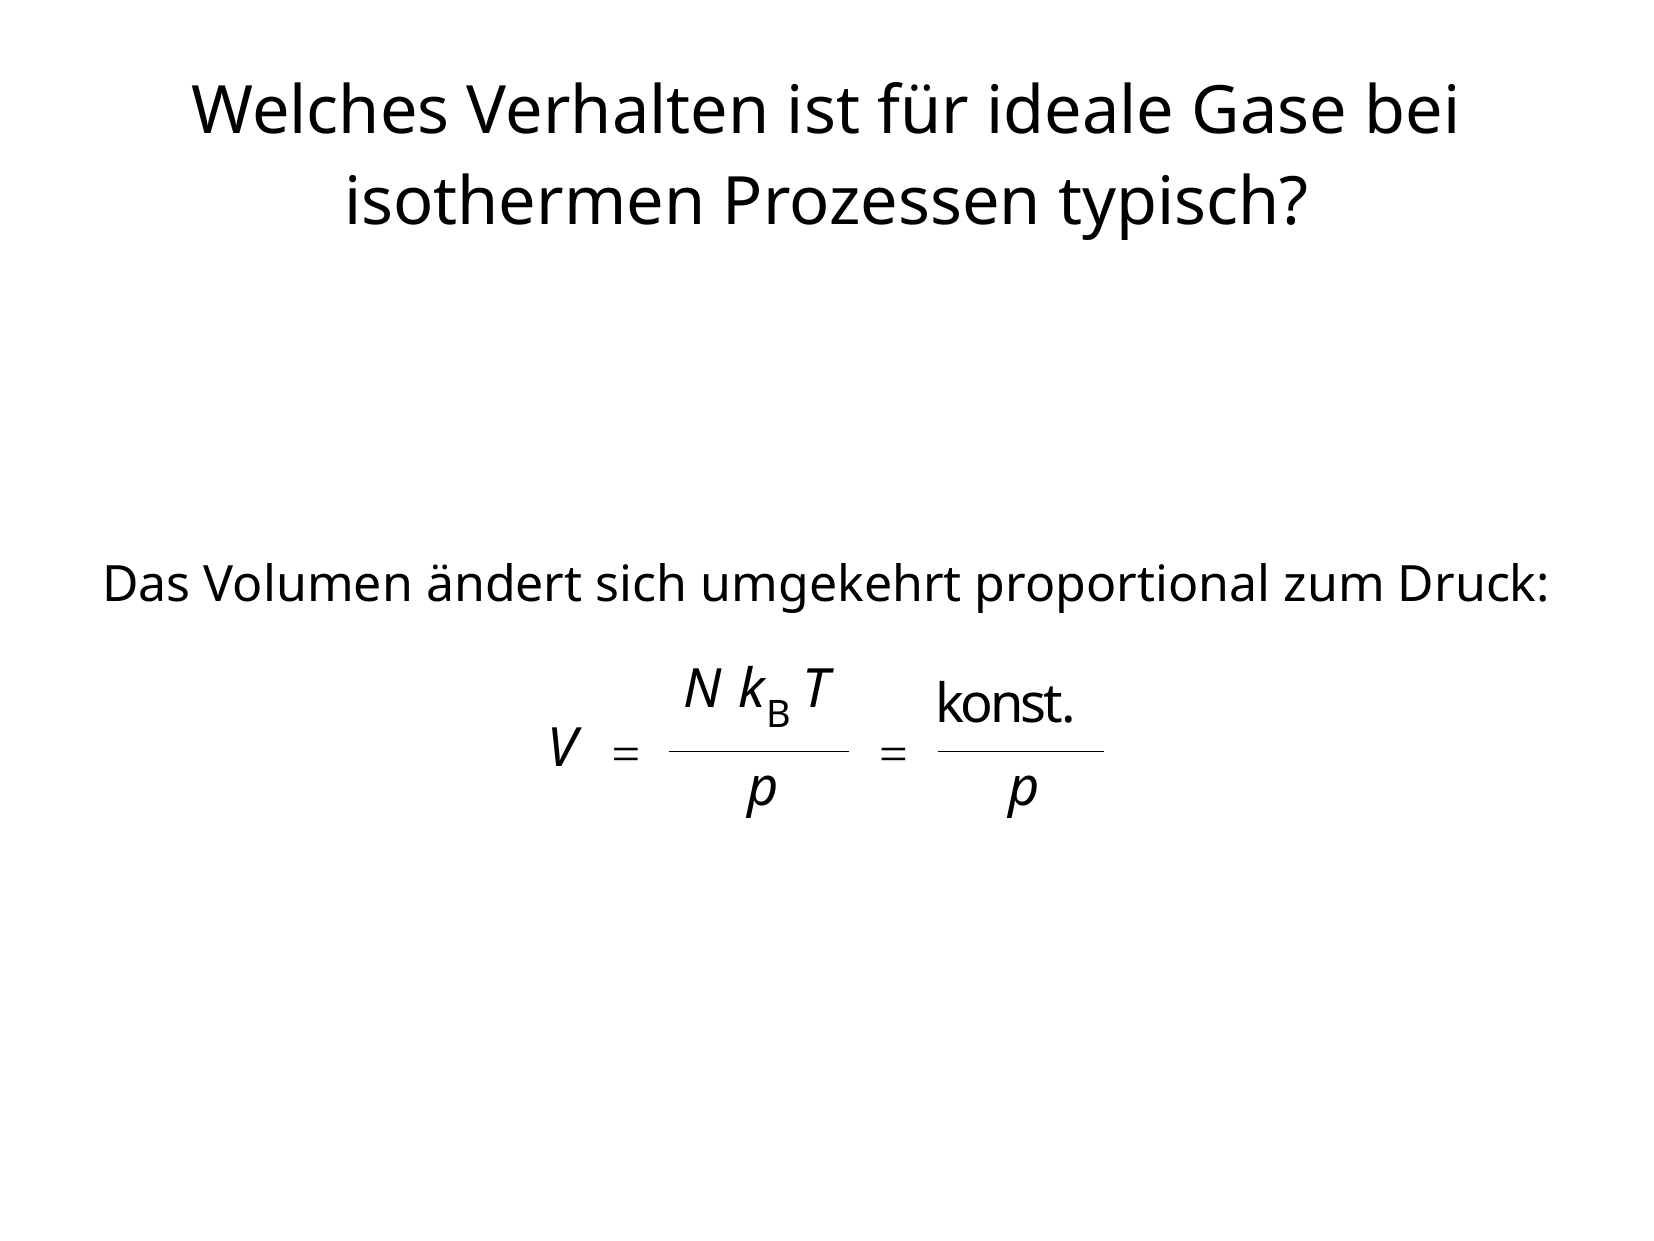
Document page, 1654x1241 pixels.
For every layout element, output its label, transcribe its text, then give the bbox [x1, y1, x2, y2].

subtitle Das Volumen ändert sich umgekehrt proportional zum Druck: [82, 290, 1571, 1010]
title Welches Verhalten ist für ideale Gase bei isothermen Prozessen typisch? [82, 49, 1571, 257]
chart [541, 655, 1113, 821]
